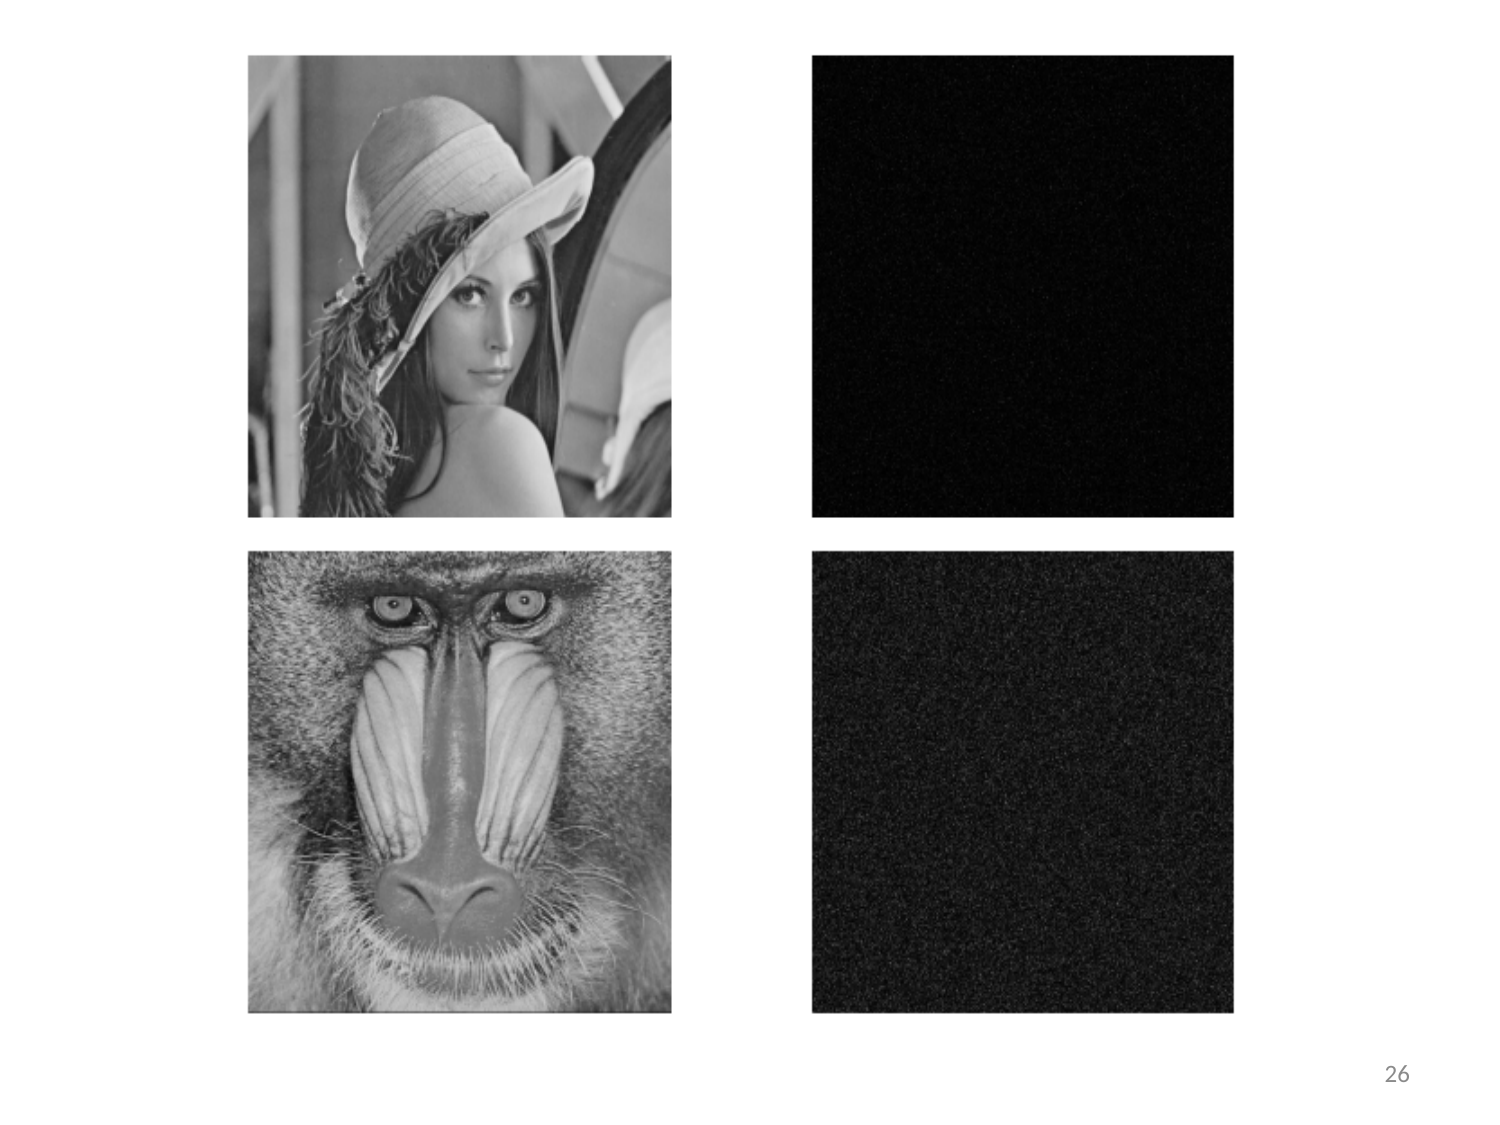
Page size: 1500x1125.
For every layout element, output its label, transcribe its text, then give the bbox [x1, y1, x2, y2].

slide_number <número> [1074, 1042, 1425, 1103]
chart [234, 46, 1254, 1070]
